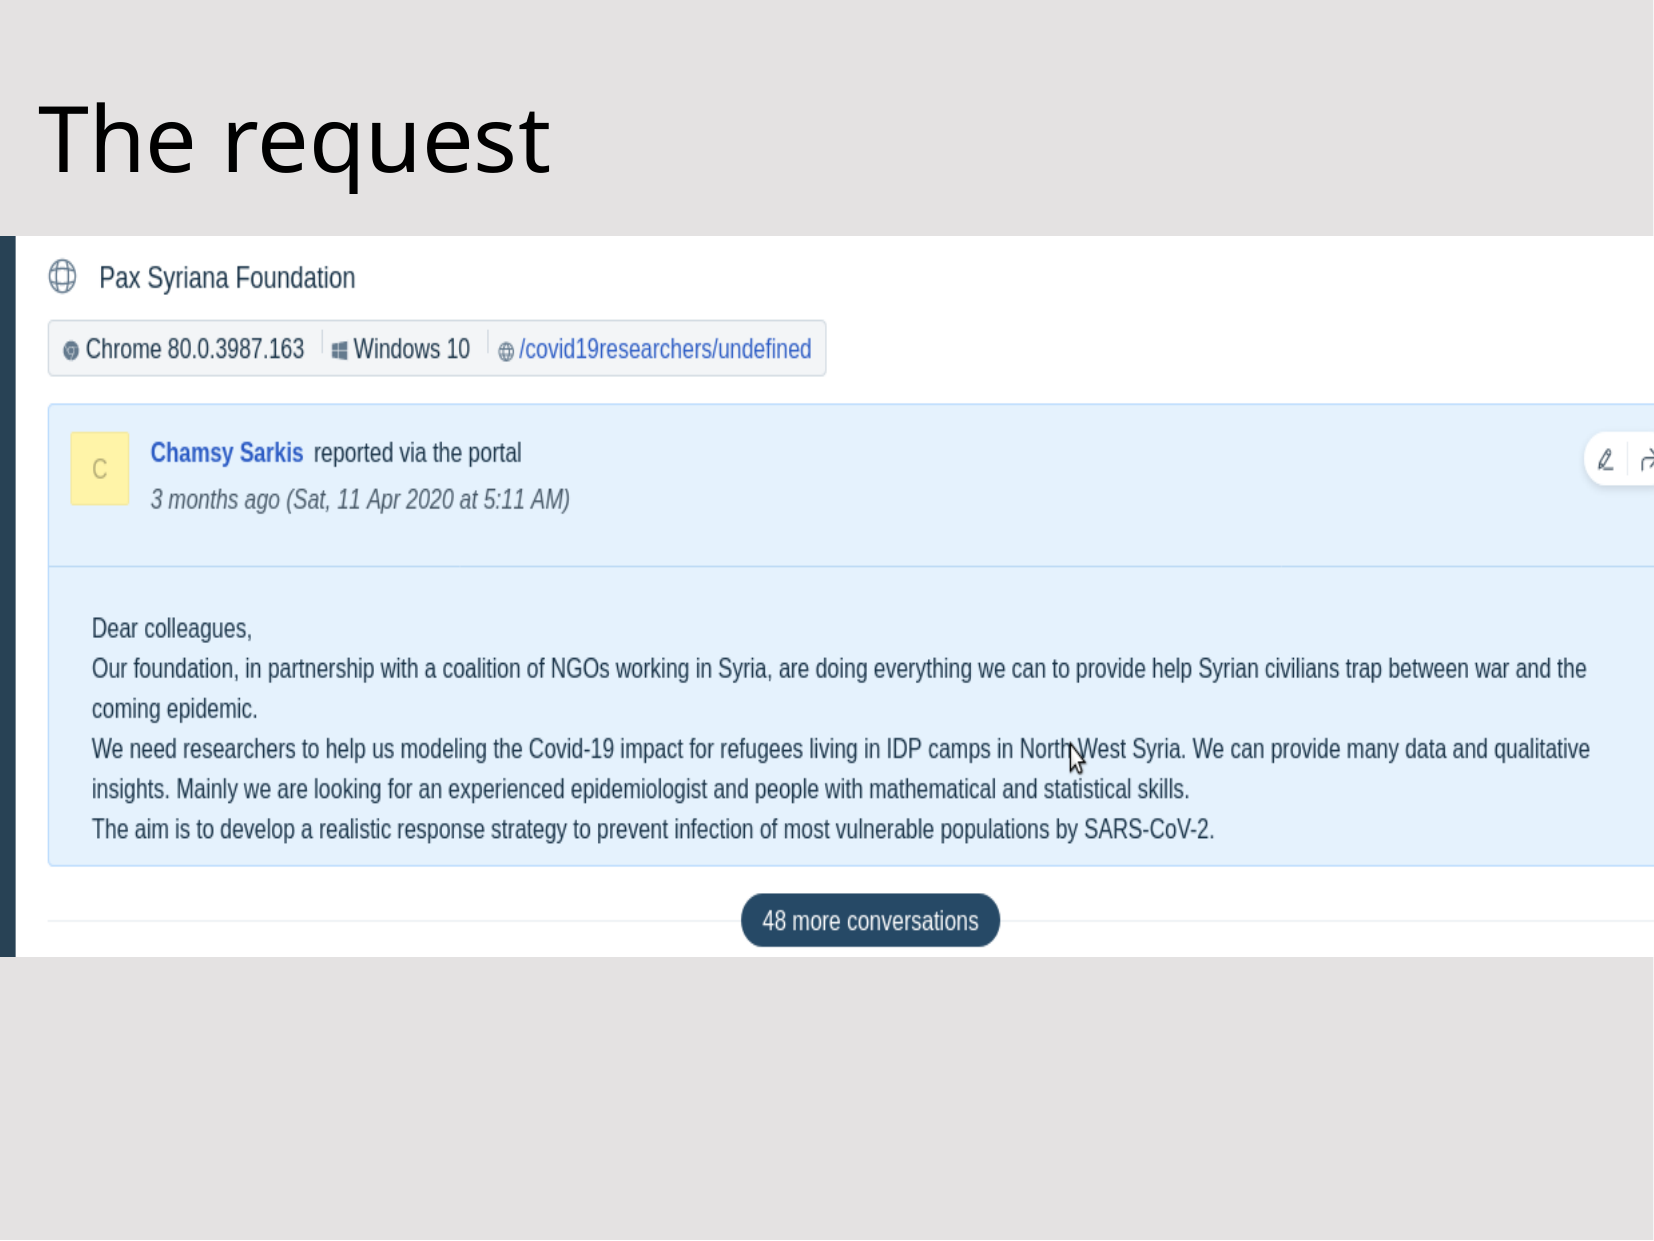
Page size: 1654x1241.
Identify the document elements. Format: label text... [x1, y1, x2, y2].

text_box The request [23, 67, 660, 189]
picture [0, 236, 1654, 957]
